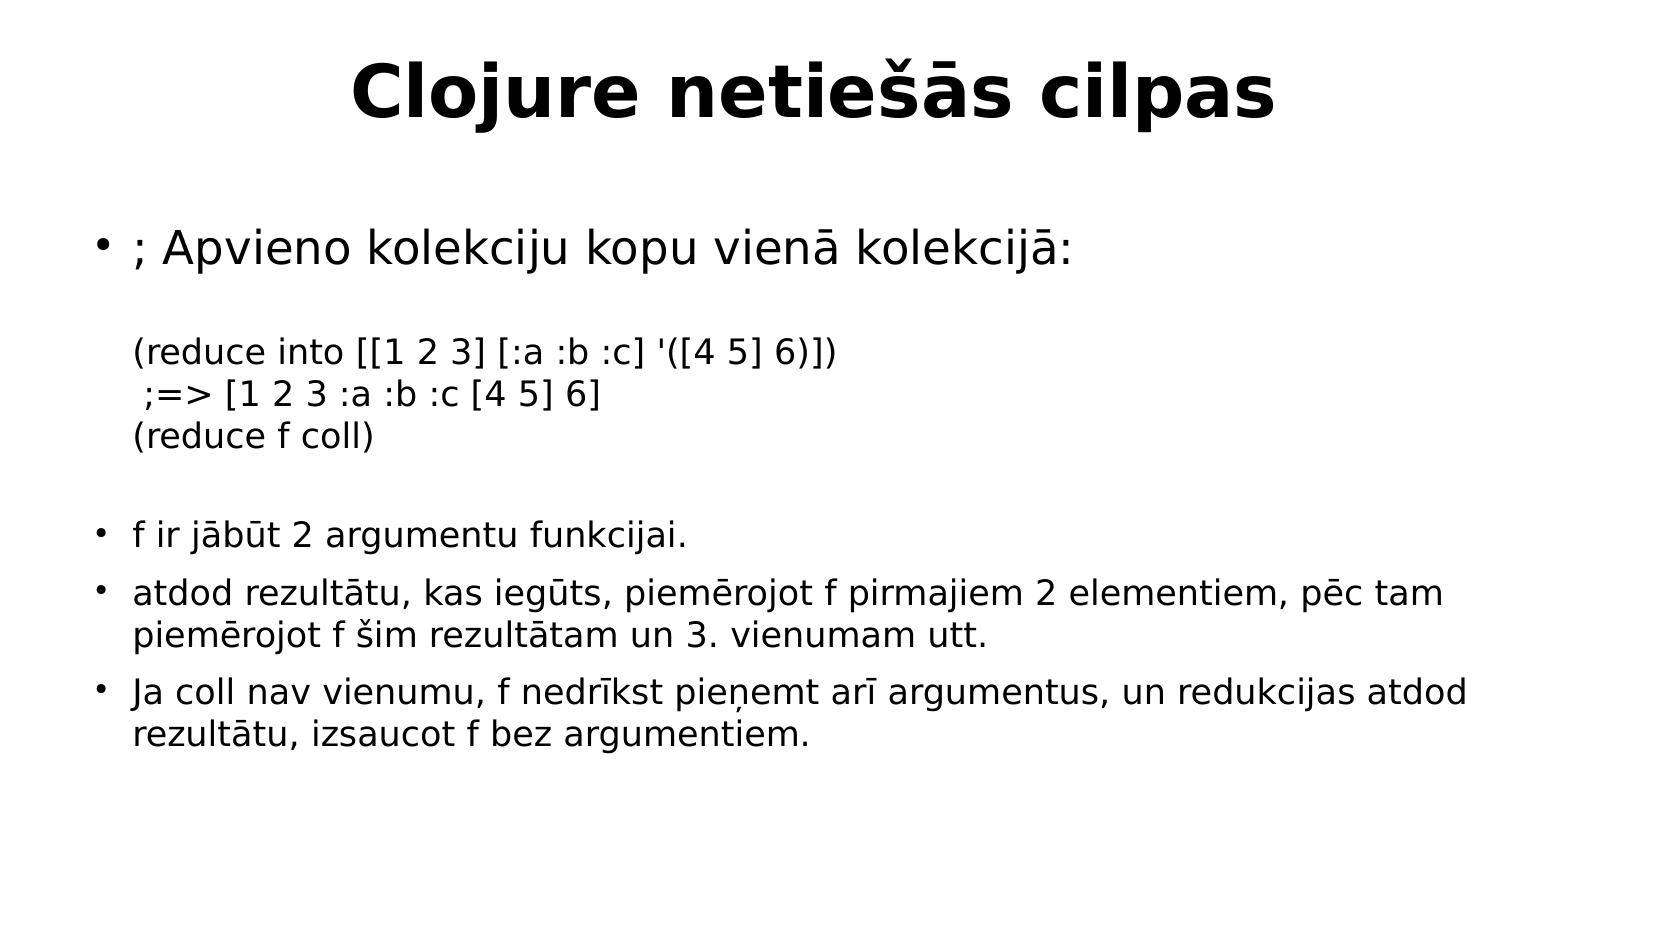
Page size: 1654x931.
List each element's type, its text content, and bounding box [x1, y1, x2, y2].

title Clojure netiešās cilpas [82, 37, 1571, 147]
list ; Apvieno kolekciju kopu vienā kolekcijā: (reduce into [[1 2 3] [:a :b :c] '([4 5] 6)]) ;=> [1 2 3 :a :b :c [4 5] 6] (reduce f coll) f ir jābūt 2 argumentu funkcijai. atdod rezultātu, kas iegūts, piemērojot f pirmajiem 2 elementiem, pēc tam piemērojot f šim rezultātam un 3. vienumam utt. Ja coll nav vienumu, f nedrīkst pieņemt arī argumentus, un redukcijas atdod rezultātu, izsaucot f bez argumentiem. [82, 217, 1571, 758]
